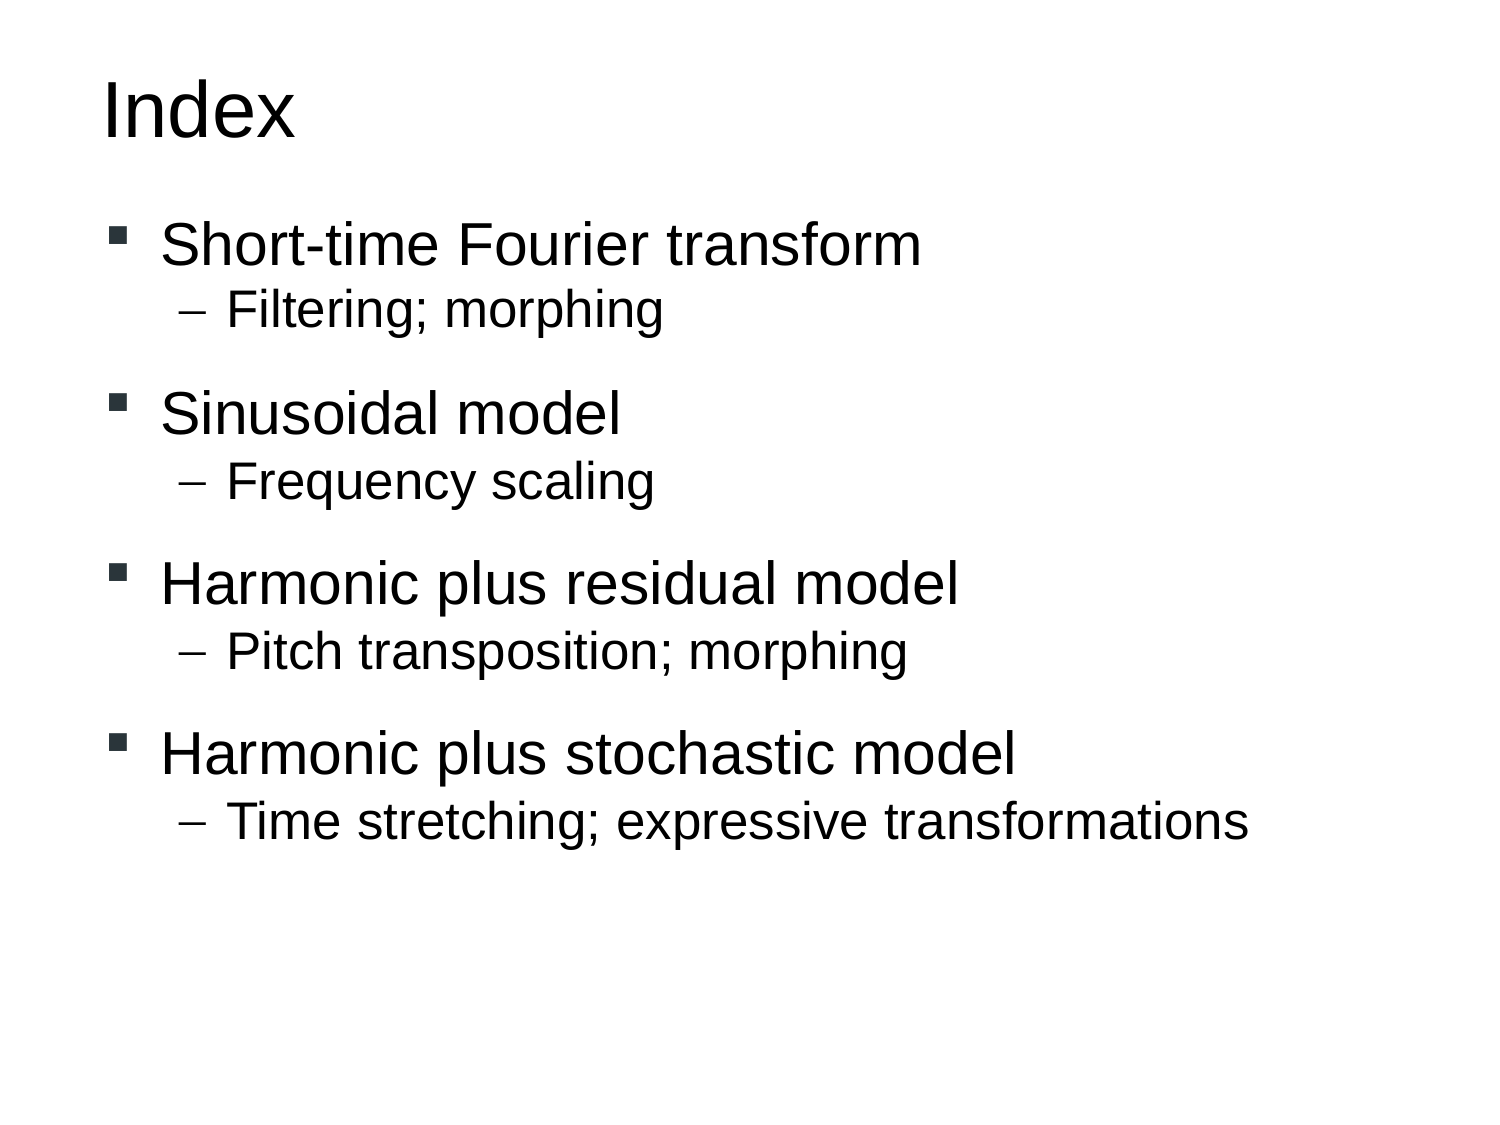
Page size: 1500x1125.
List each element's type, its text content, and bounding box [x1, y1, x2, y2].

list Short-time Fourier transform Filtering; morphing Sinusoidal model Frequency scaling Harmonic plus residual model Pitch transposition; morphing Harmonic plus stochastic model Time stretching; expressive transformations [104, 210, 1381, 1029]
title Index [73, 9, 1350, 198]
